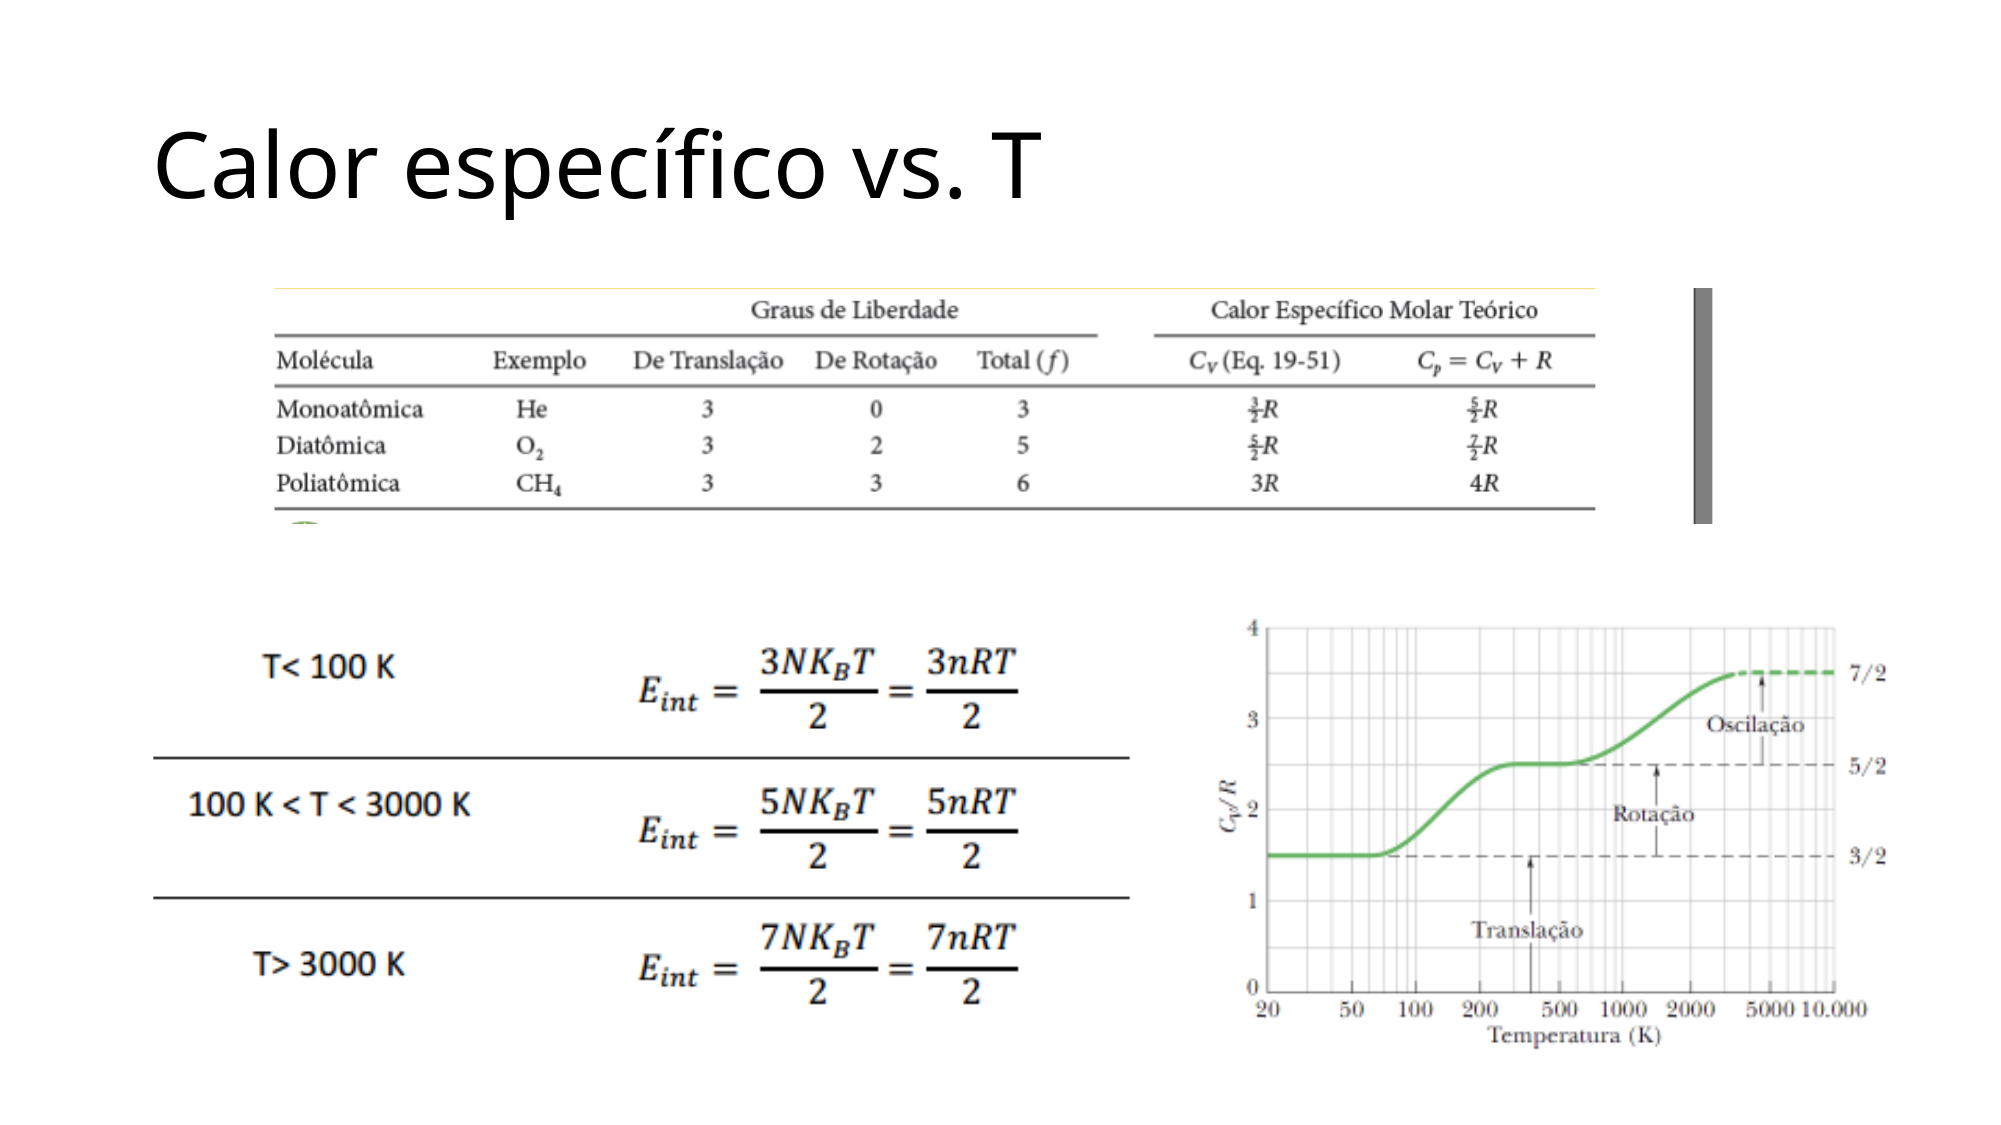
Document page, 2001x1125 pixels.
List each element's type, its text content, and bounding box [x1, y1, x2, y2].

picture [256, 288, 1713, 524]
title Calor específico vs. T [137, 59, 1863, 278]
picture [1207, 590, 1921, 1061]
picture [153, 622, 1133, 1032]
